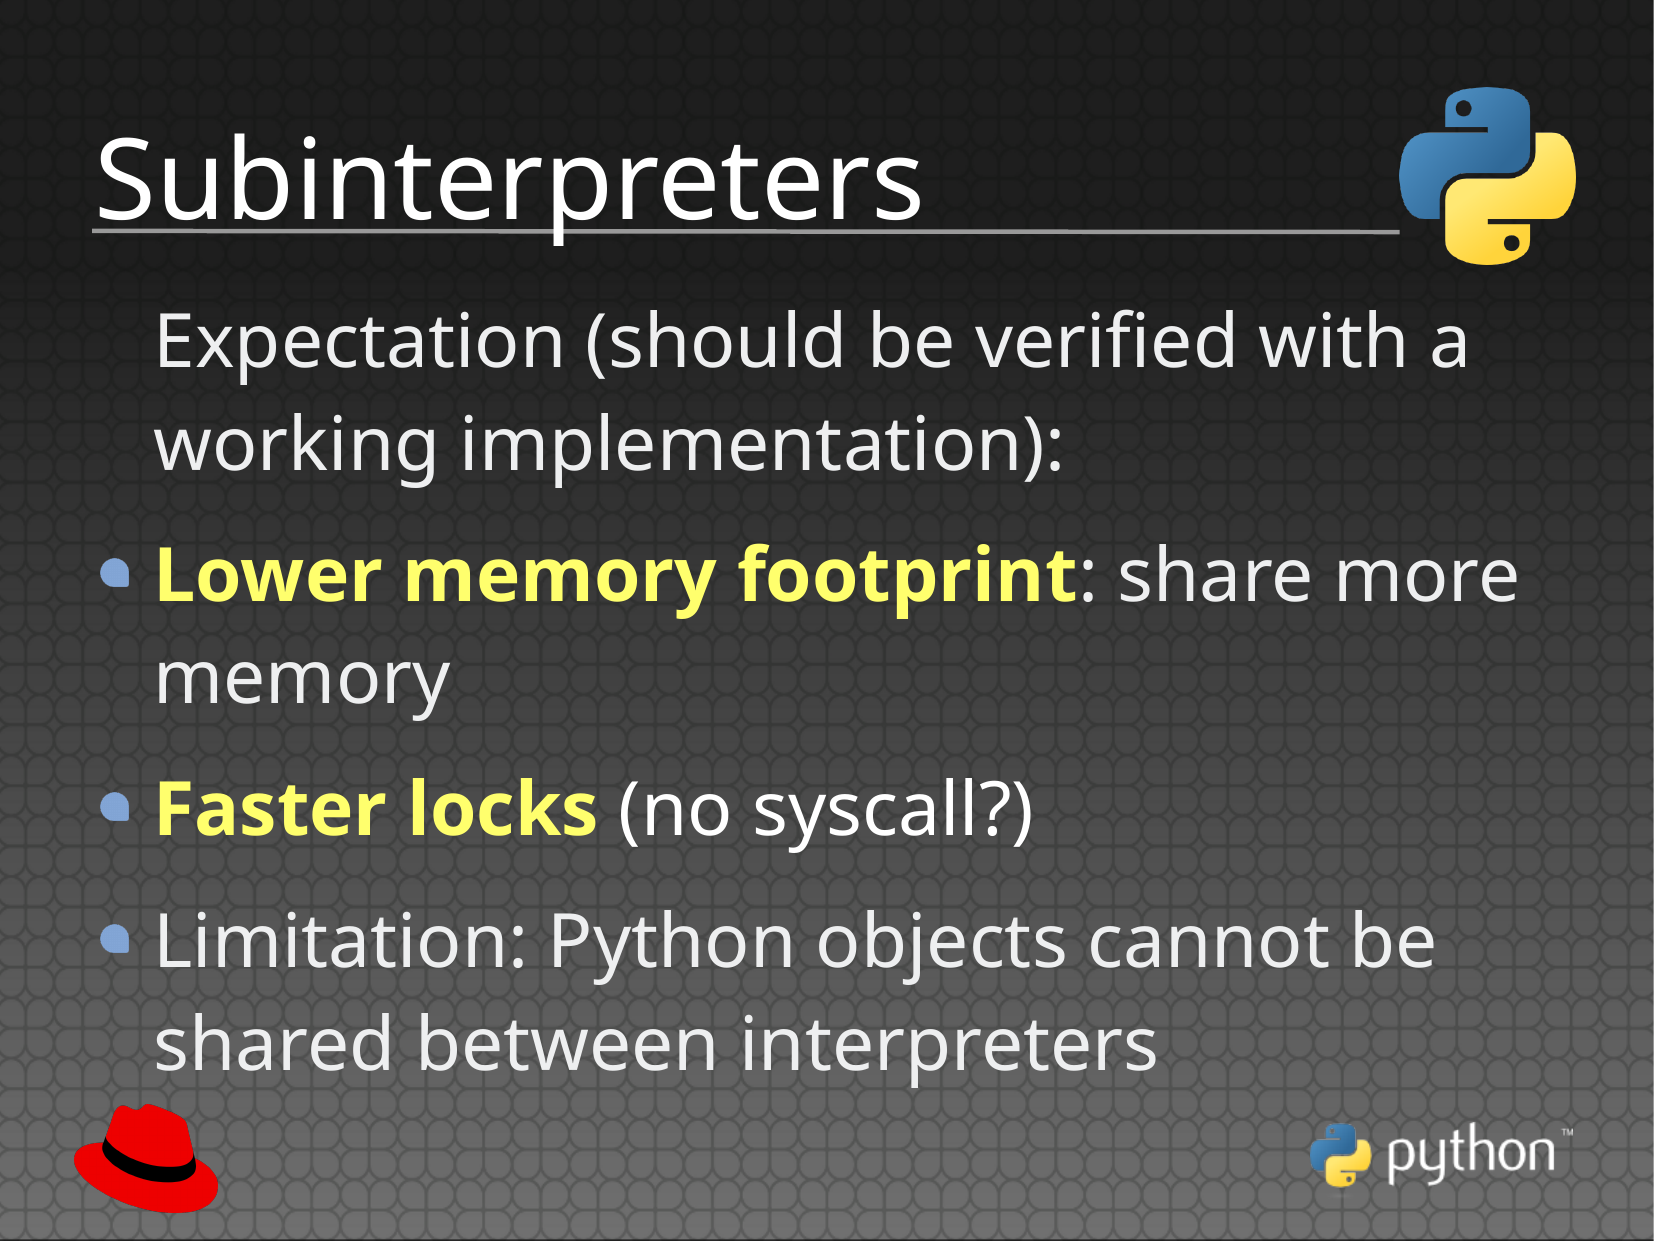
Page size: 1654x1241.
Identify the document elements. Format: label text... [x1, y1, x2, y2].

list Expectation (should be verified with a working implementation): Lower memory footprint: share more memory Faster locks (no syscall?) Limitation: Python objects cannot be shared between interpreters [82, 287, 1573, 1135]
picture [0, 0, 1654, 1241]
title Subinterpreters [94, 100, 1426, 251]
